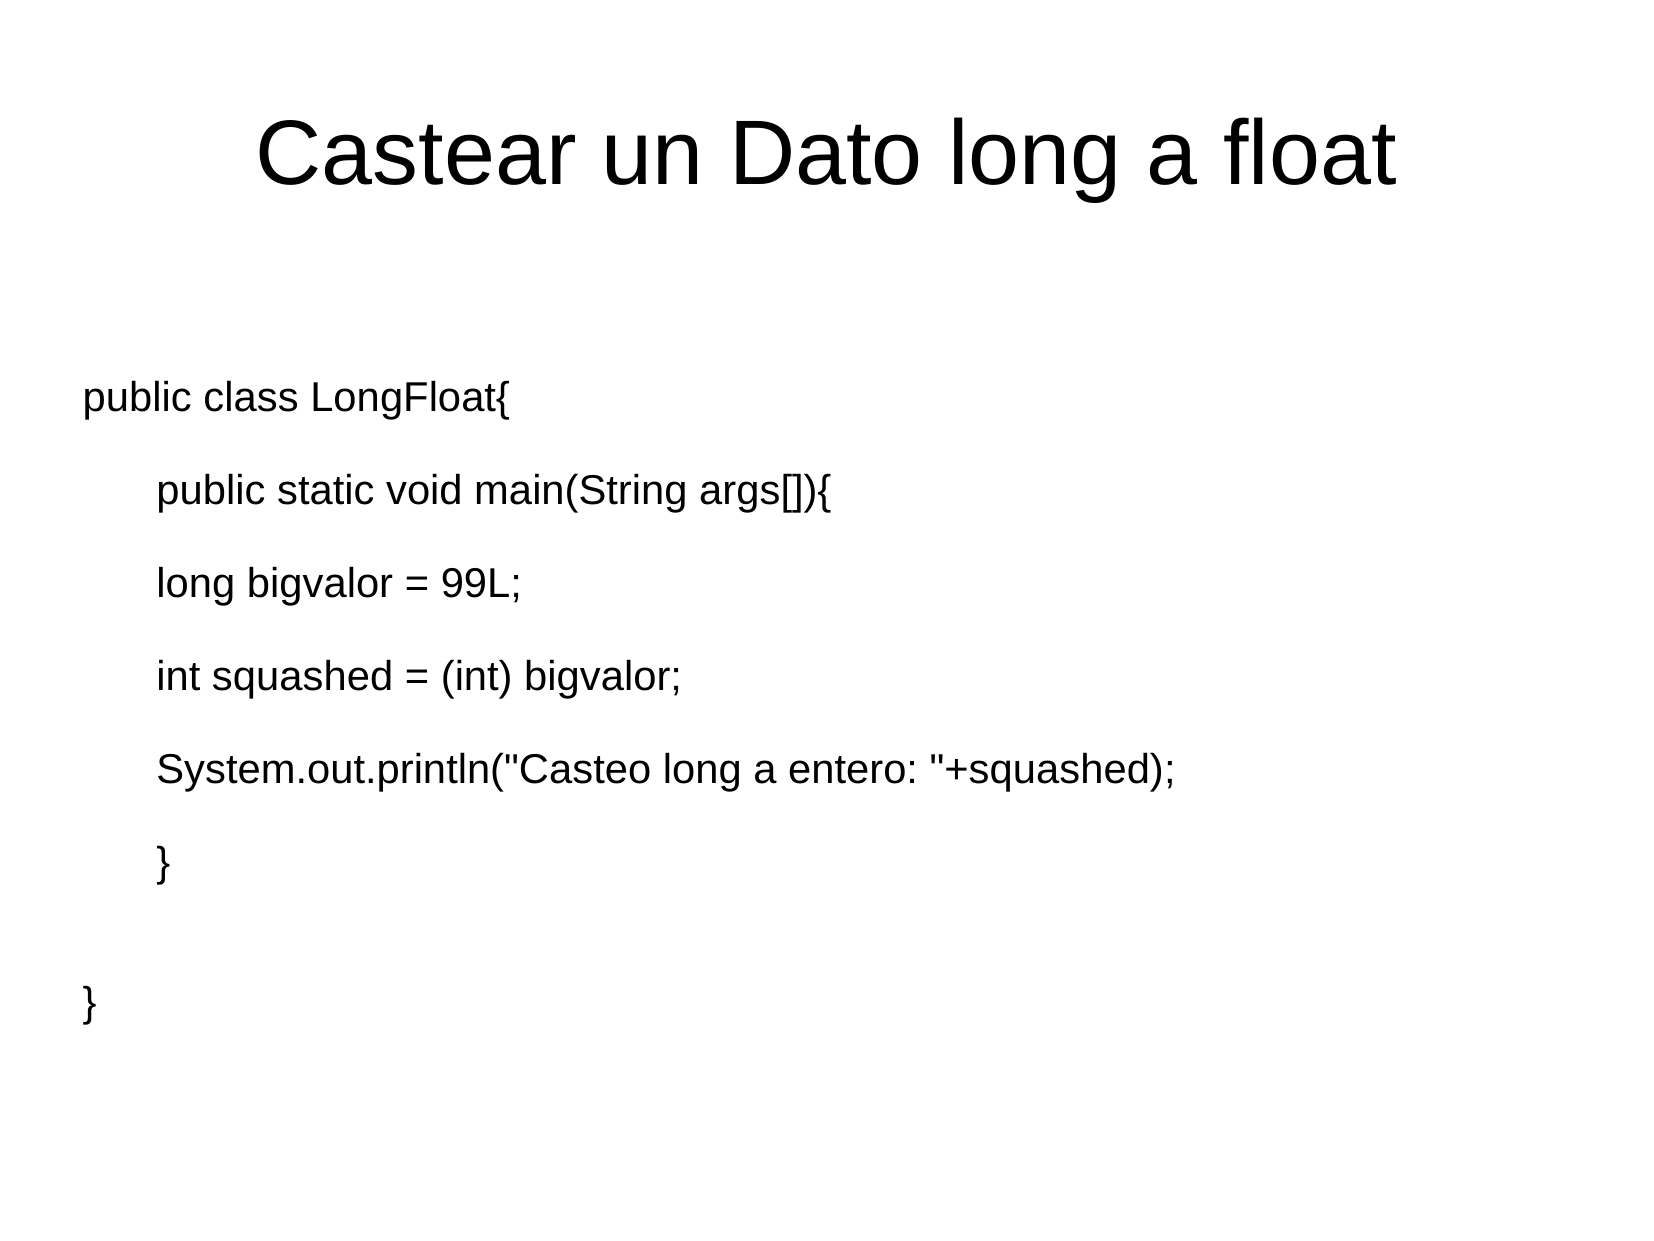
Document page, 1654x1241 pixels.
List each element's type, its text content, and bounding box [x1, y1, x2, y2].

subtitle public class LongFloat{ public static void main(String args[]){ long bigvalor = 99L; int squashed = (int) bigvalor; System.out.println("Casteo long a entero: "+squashed); } } [82, 290, 1571, 1109]
title Castear un Dato long a float [82, 49, 1571, 257]
